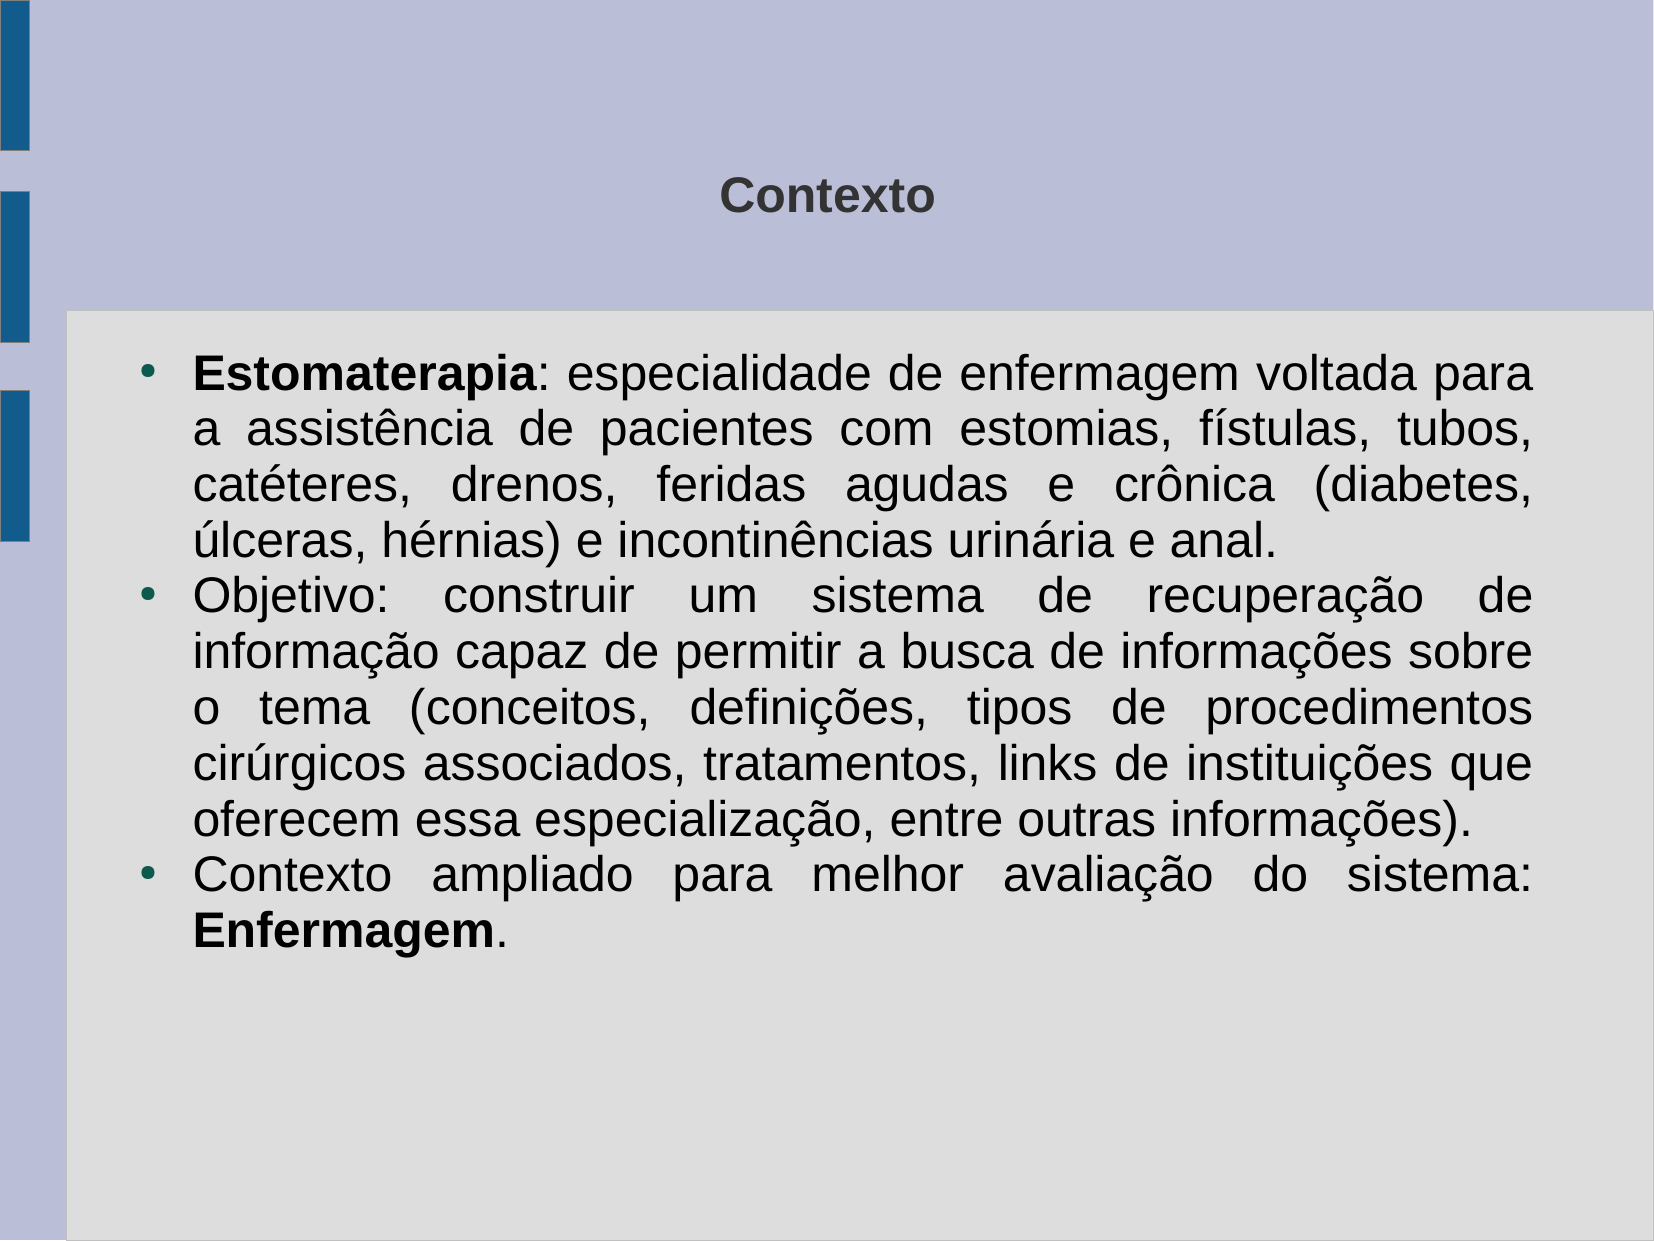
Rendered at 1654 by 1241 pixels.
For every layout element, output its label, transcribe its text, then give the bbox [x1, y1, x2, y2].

title Contexto [121, 91, 1534, 299]
list Estomaterapia: especialidade de enfermagem voltada para a assistência de pacientes com estomias, fístulas, tubos, catéteres, drenos, feridas agudas e crônica (diabetes, úlceras, hérnias) e incontinências urinária e anal. Objetivo: construir um sistema de recuperação de informação capaz de permitir a busca de informações sobre o tema (conceitos, definições, tipos de procedimentos cirúrgicos associados, tratamentos, links de instituições que oferecem essa especialização, entre outras informações). Contexto ampliado para melhor avaliação do sistema: Enfermagem. [121, 344, 1534, 1127]
